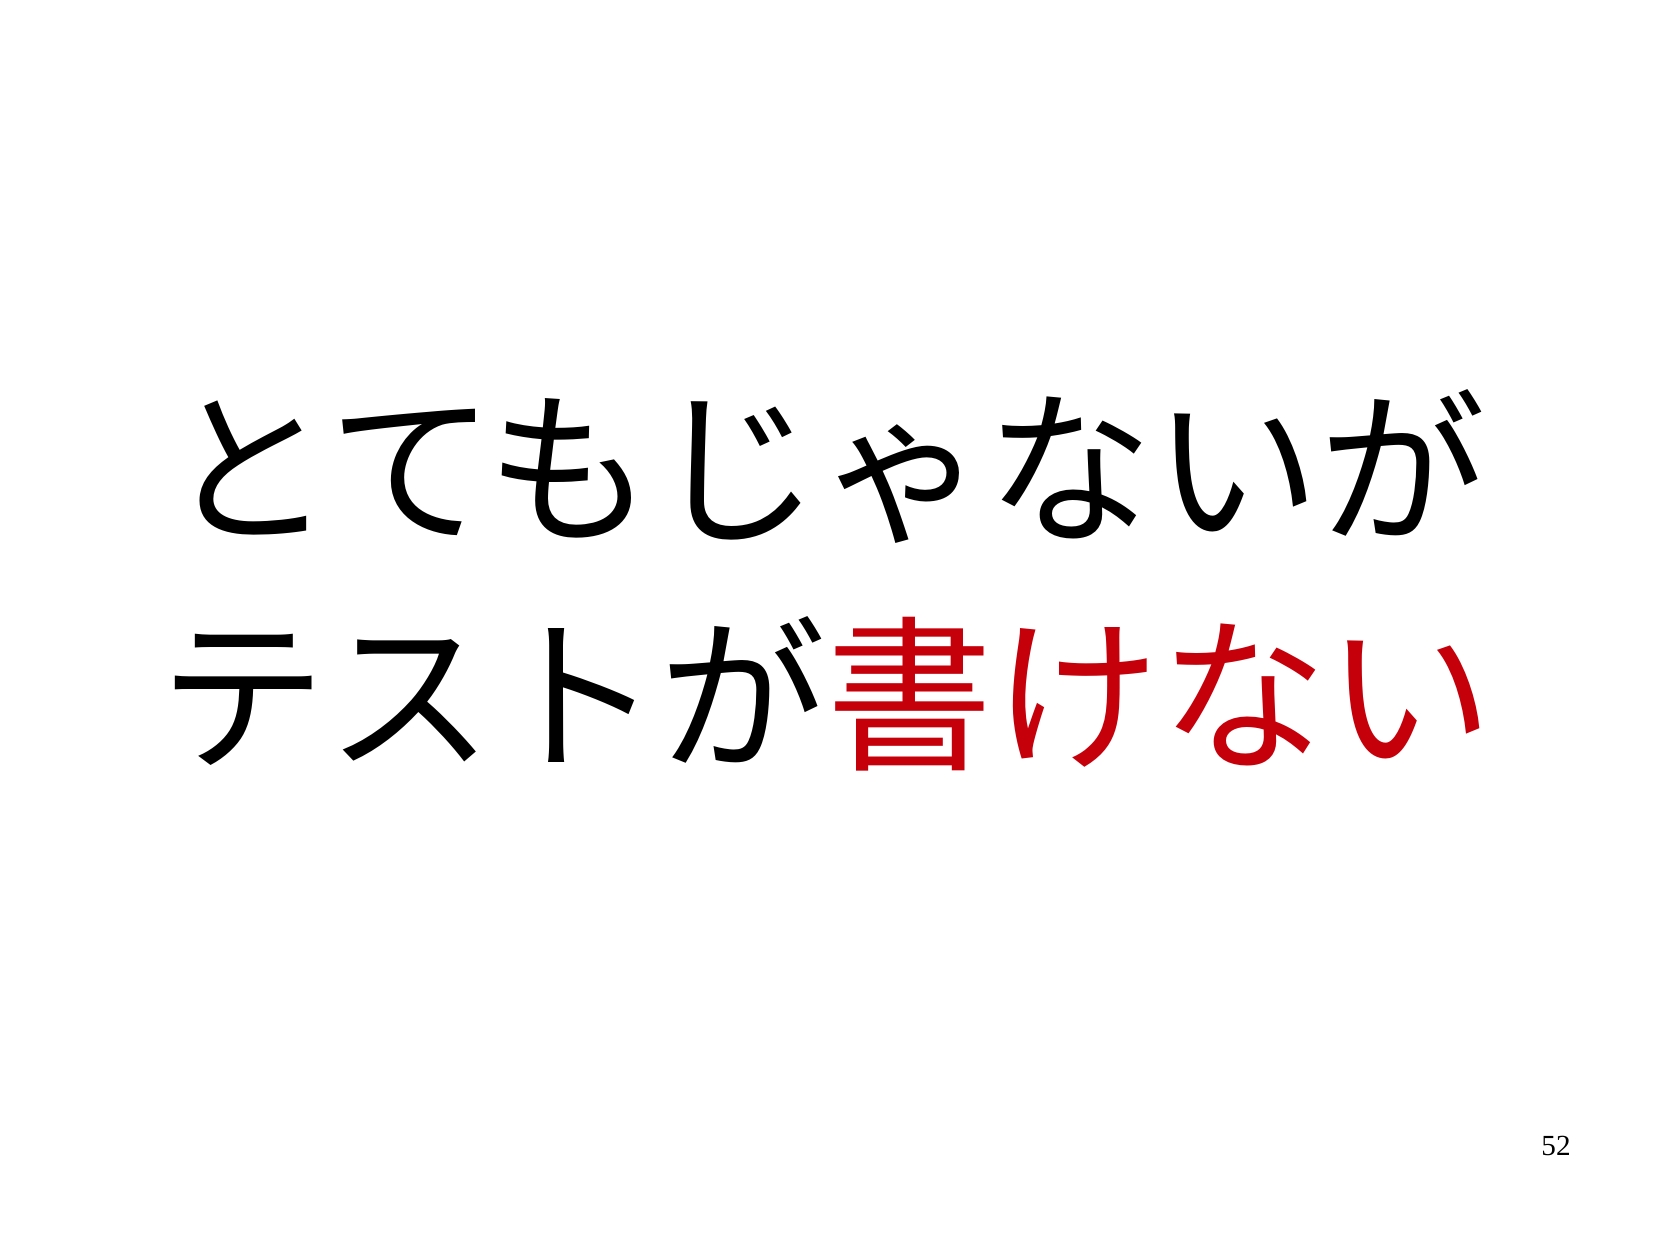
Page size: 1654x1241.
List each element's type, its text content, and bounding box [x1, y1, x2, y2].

subtitle とてもじゃないが テストが書けない [82, 56, 1571, 1102]
